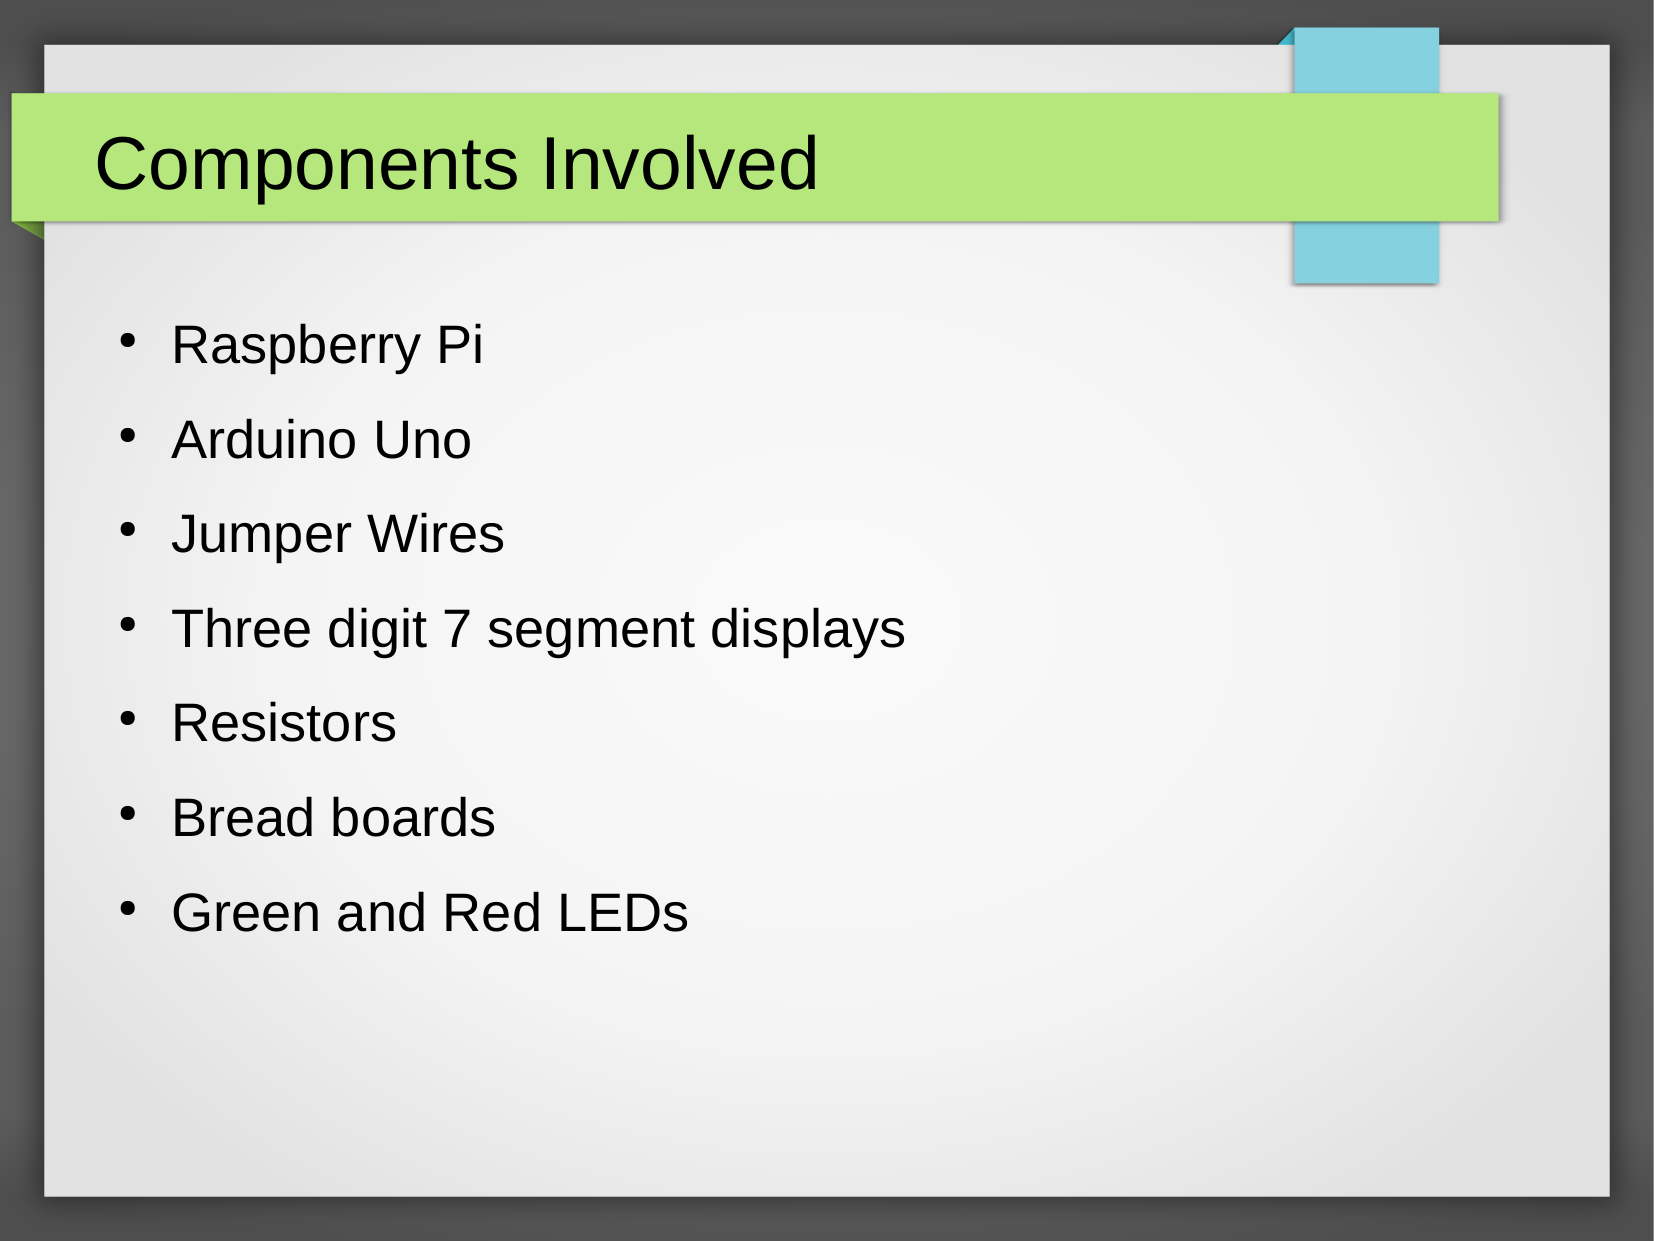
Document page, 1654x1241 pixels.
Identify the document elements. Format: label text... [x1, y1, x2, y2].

title Components Involved [94, 94, 1501, 225]
list Raspberry Pi Arduino Uno Jumper Wires Three digit 7 segment displays Resistors Bread boards Green and Red LEDs [82, 309, 1571, 969]
